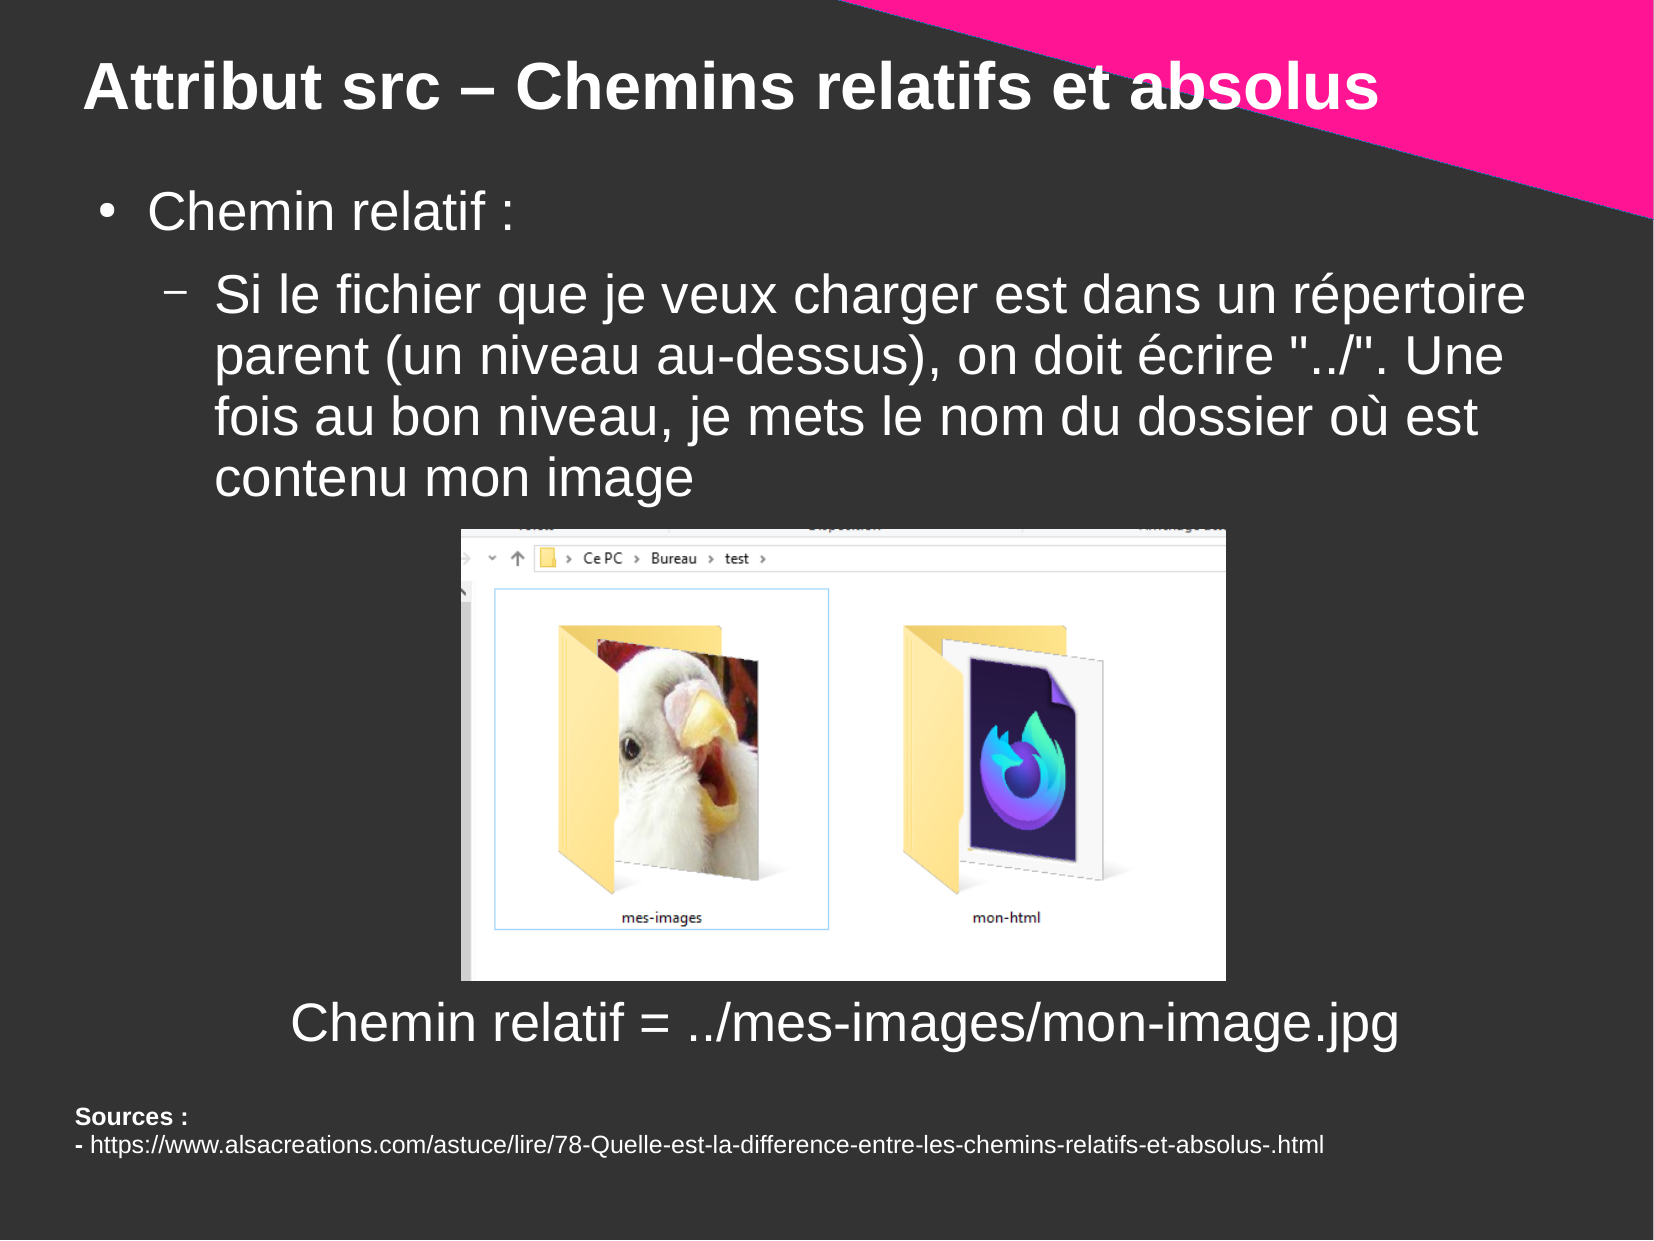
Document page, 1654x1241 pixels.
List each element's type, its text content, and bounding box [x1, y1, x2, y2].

text_box Sources : - https://www.alsacreations.com/astuce/lire/78-Quelle-est-la-difference-entre-les-chemins-relatifs-et-absolus-.html [60, 1094, 1546, 1241]
title Chemin relatif = ../mes-images/mon-image.jpg [271, 992, 1421, 1063]
text_box [838, 0, 1654, 220]
title Attribut src – Chemins relatifs et absolus [82, 49, 1571, 162]
list Chemin relatif : Si le fichier que je veux charger est dans un répertoire parent (un niveau au-dessus), on doit écrire "../". Une fois au bon niveau, je mets le nom du dossier où est contenu mon image [80, 180, 1546, 508]
picture [461, 529, 1226, 981]
